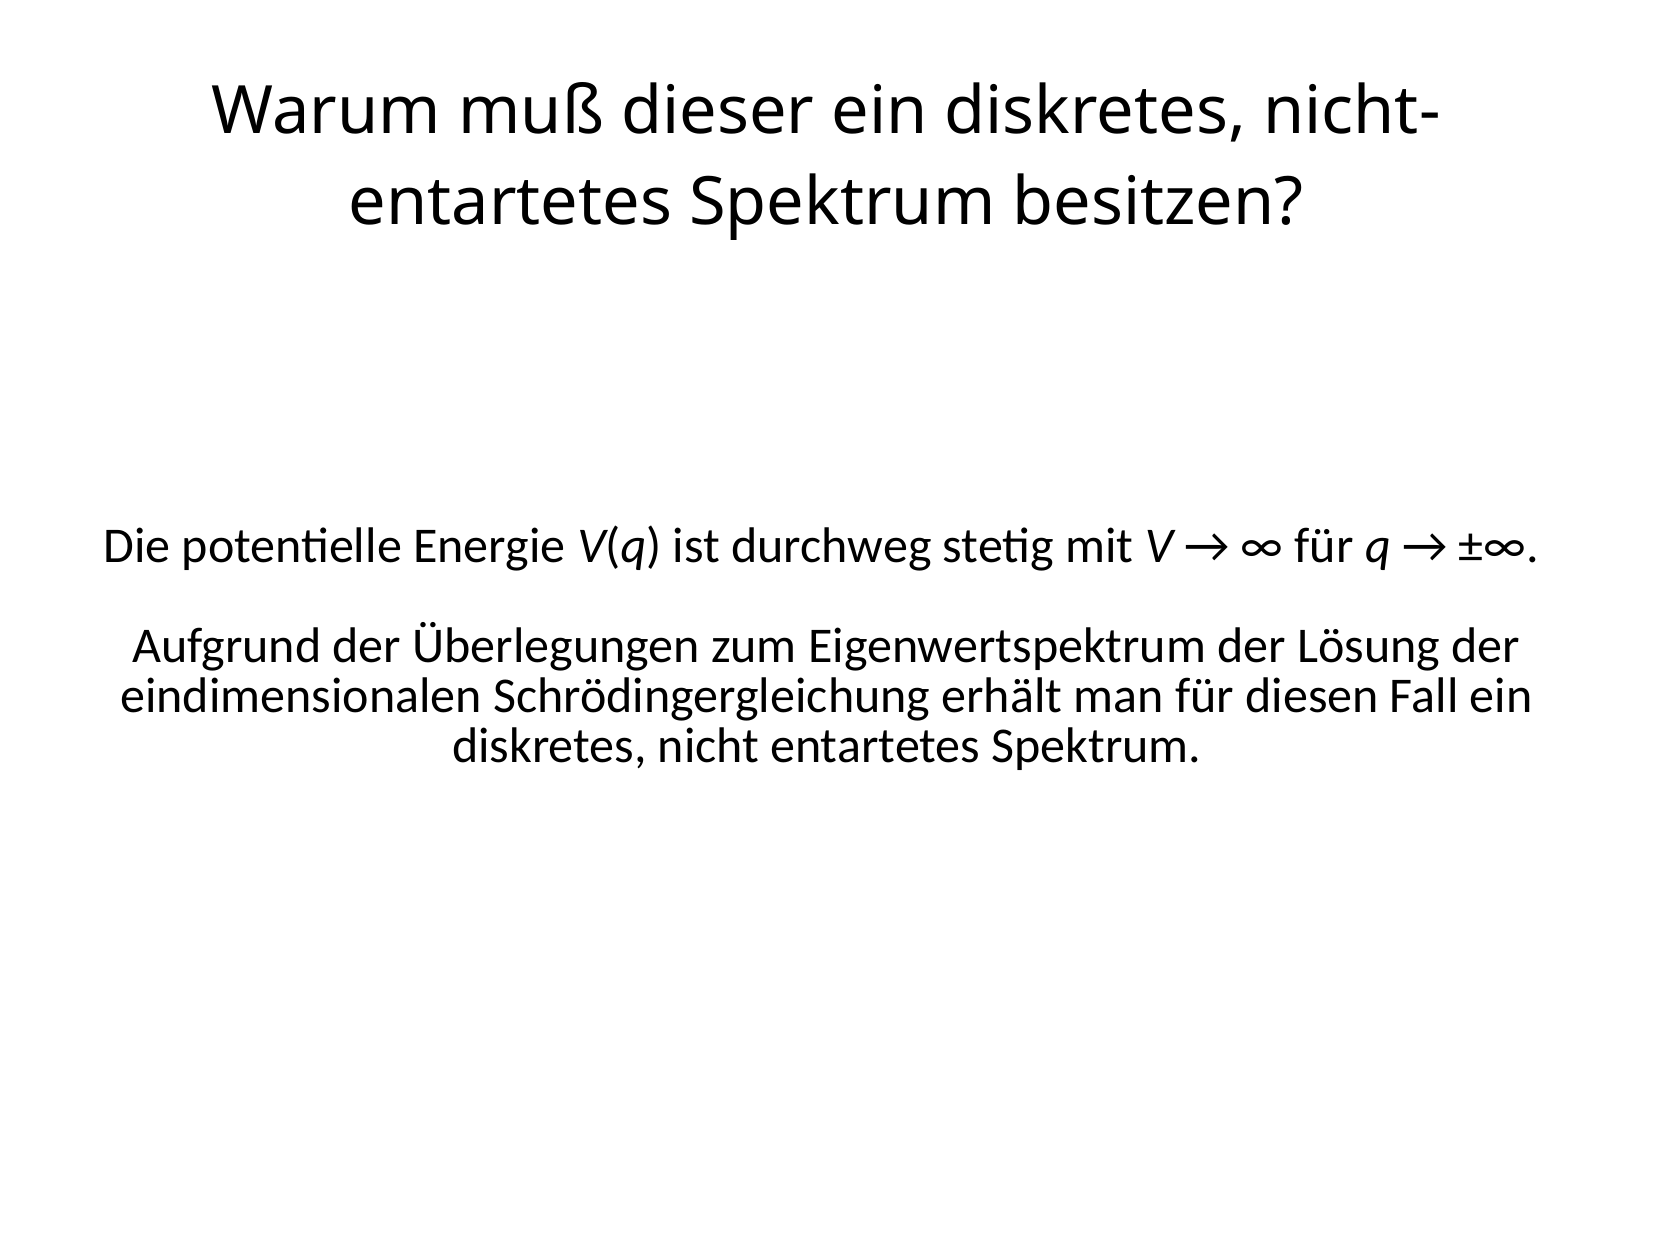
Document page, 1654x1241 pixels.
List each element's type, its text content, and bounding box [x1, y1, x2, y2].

title Warum muß dieser ein diskretes, nicht-entartetes Spektrum besitzen? [82, 49, 1571, 257]
subtitle Die potentielle Energie V(q) ist durchweg stetig mit V → ∞ für q → ±∞. Aufgrund der Überlegungen zum Eigenwertspektrum der Lösung der eindimensionalen Schrödingergleichung erhält man für diesen Fall ein diskretes, nicht entartetes Spektrum. [82, 290, 1571, 1010]
